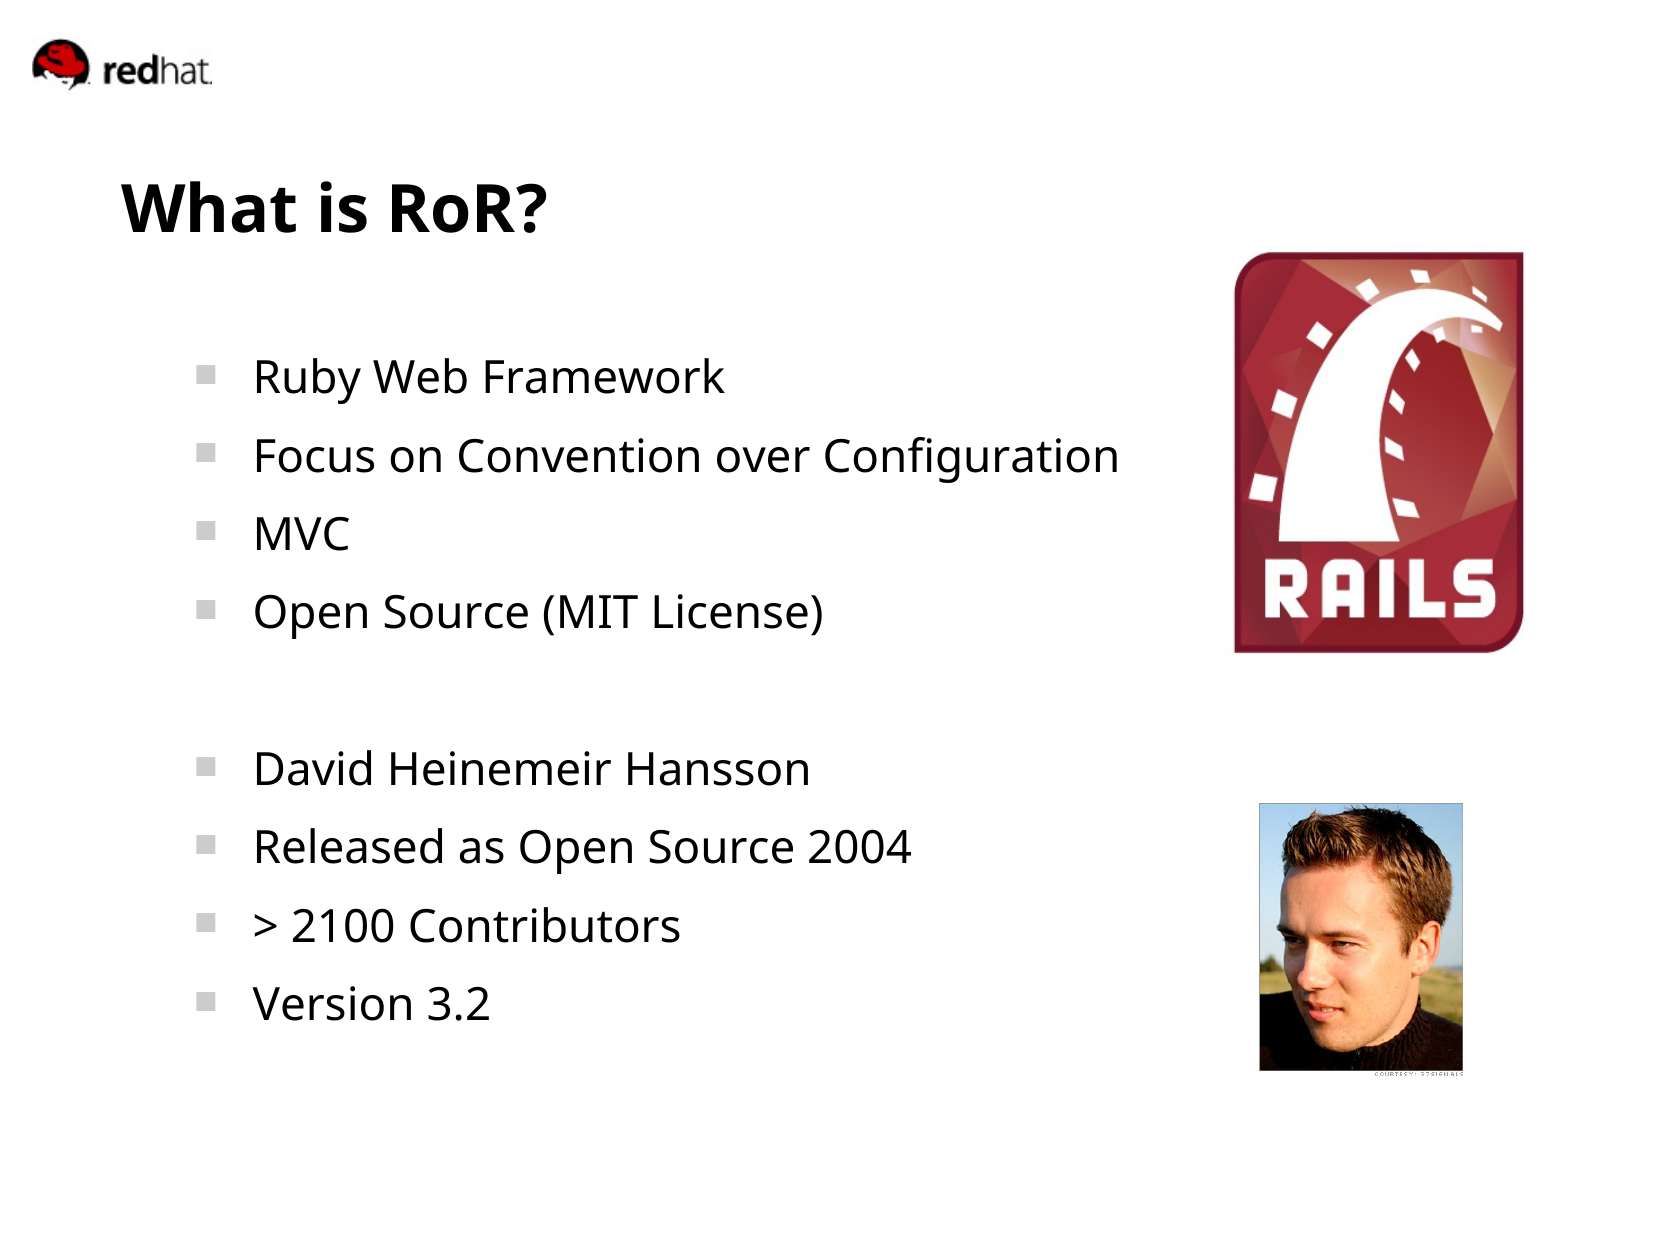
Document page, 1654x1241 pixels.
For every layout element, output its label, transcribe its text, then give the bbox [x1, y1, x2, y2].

picture [31, 37, 212, 98]
picture [1259, 803, 1463, 1076]
title What is RoR? [121, 102, 1534, 310]
list Ruby Web Framework Focus on Convention over Configuration MVC Open Source (MIT License) David Heinemeir Hansson Released as Open Source 2004 > 2100 Contributors Version 3.2 [121, 344, 1534, 1127]
picture [1200, 224, 1556, 685]
